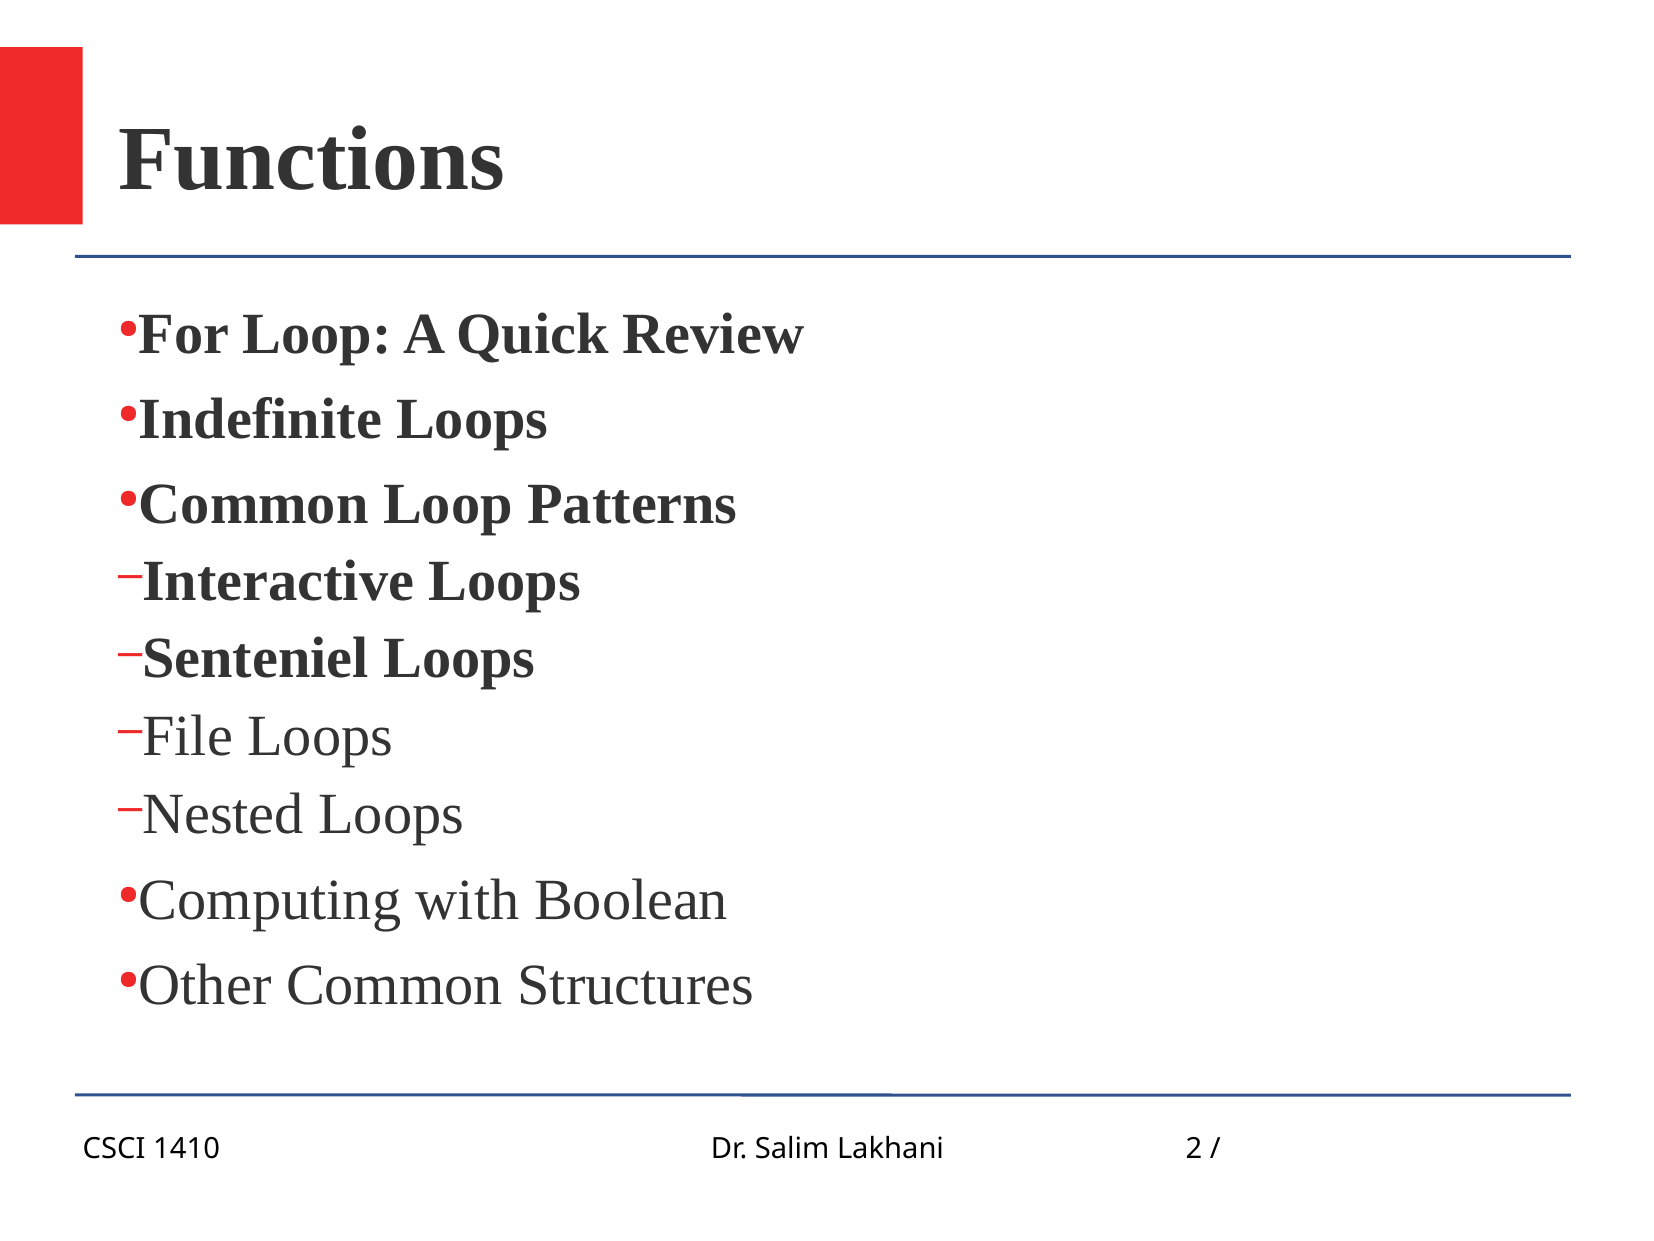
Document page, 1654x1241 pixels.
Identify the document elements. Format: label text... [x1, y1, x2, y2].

text_box Dr. Salim Lakhani [565, 1129, 1090, 1216]
title Functions [118, 49, 1571, 257]
list For Loop: A Quick Review Indefinite Loops Common Loop Patterns Interactive Loops Senteniel Loops File Loops Nested Loops Computing with Boolean Other Common Structures [118, 295, 1536, 1080]
text_box / [1185, 1129, 1571, 1216]
text_box CSCI 1410 [82, 1129, 468, 1216]
